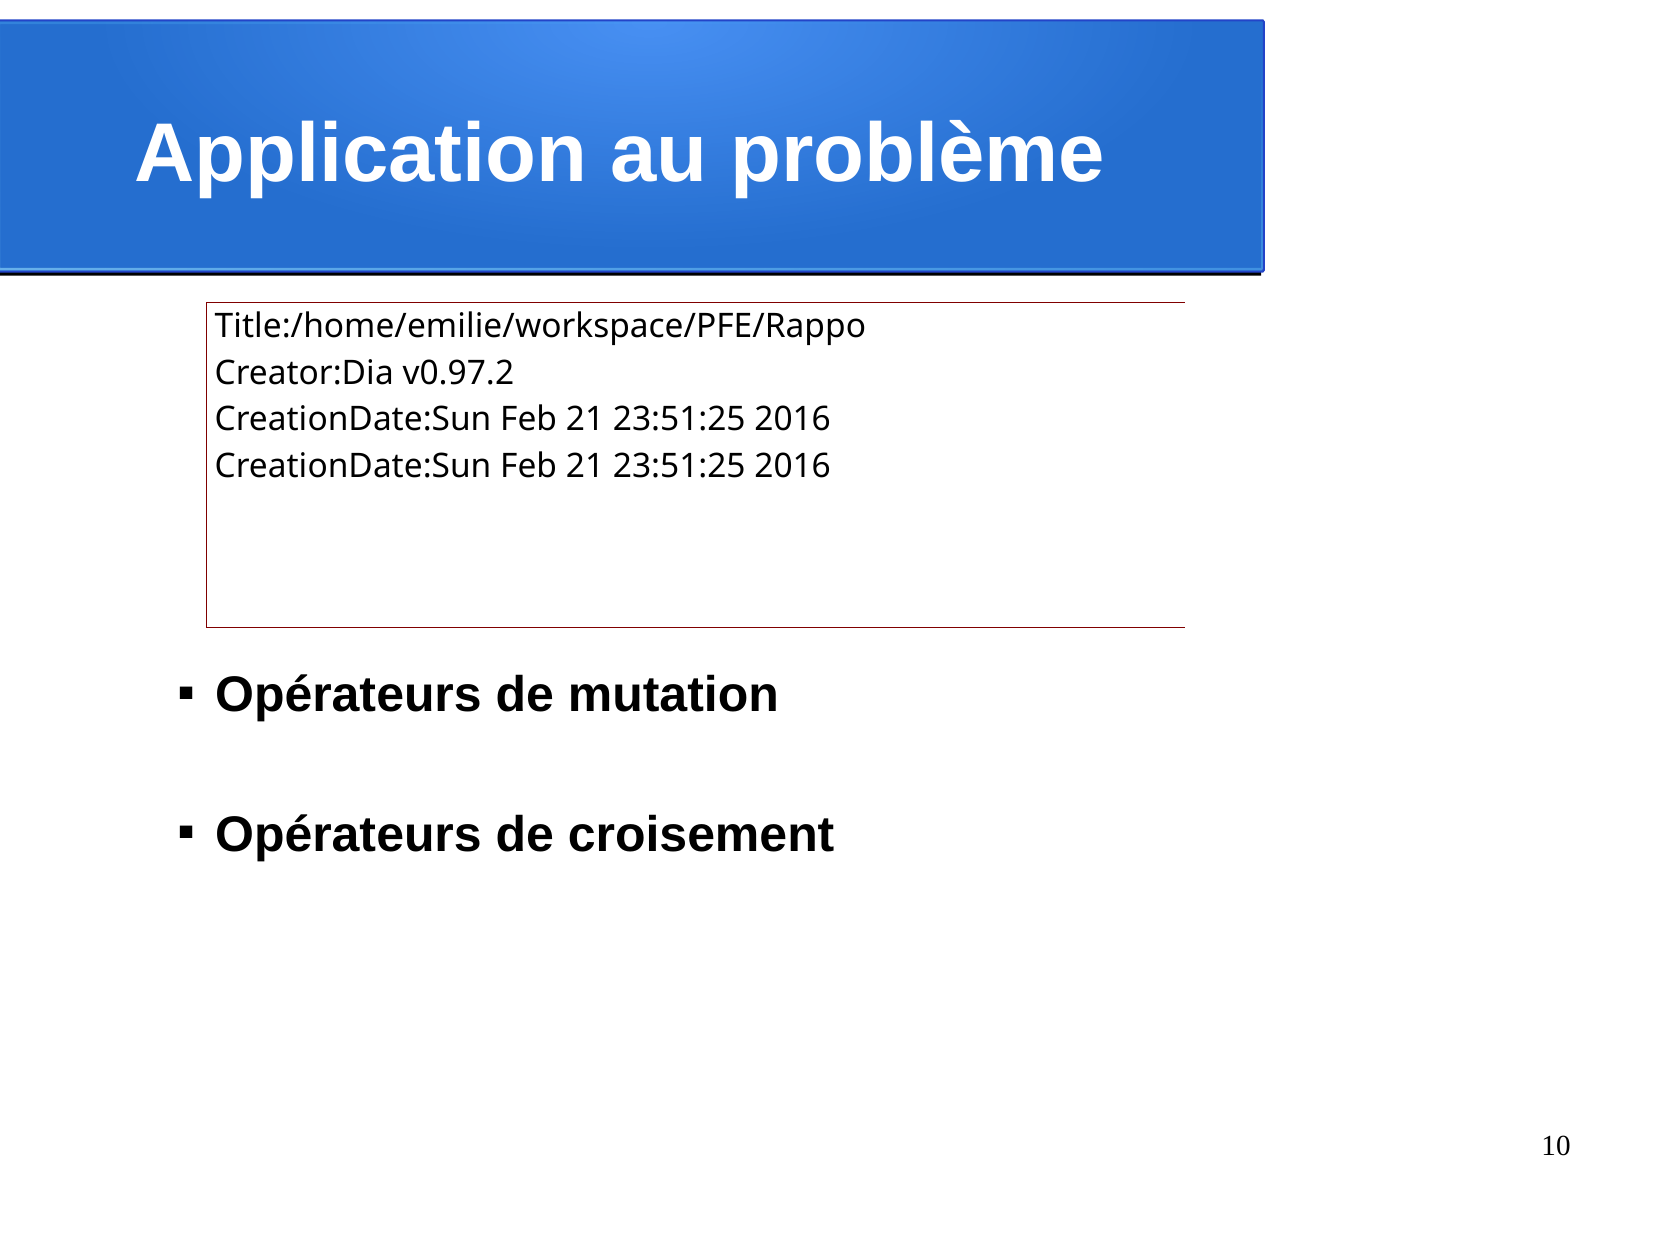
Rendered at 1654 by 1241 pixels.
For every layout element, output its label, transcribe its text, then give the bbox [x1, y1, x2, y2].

picture [203, 300, 1186, 628]
text_box Opérateurs de mutation Opérateurs de croisement [165, 658, 1471, 871]
text_box Application au problème [120, 99, 1624, 208]
